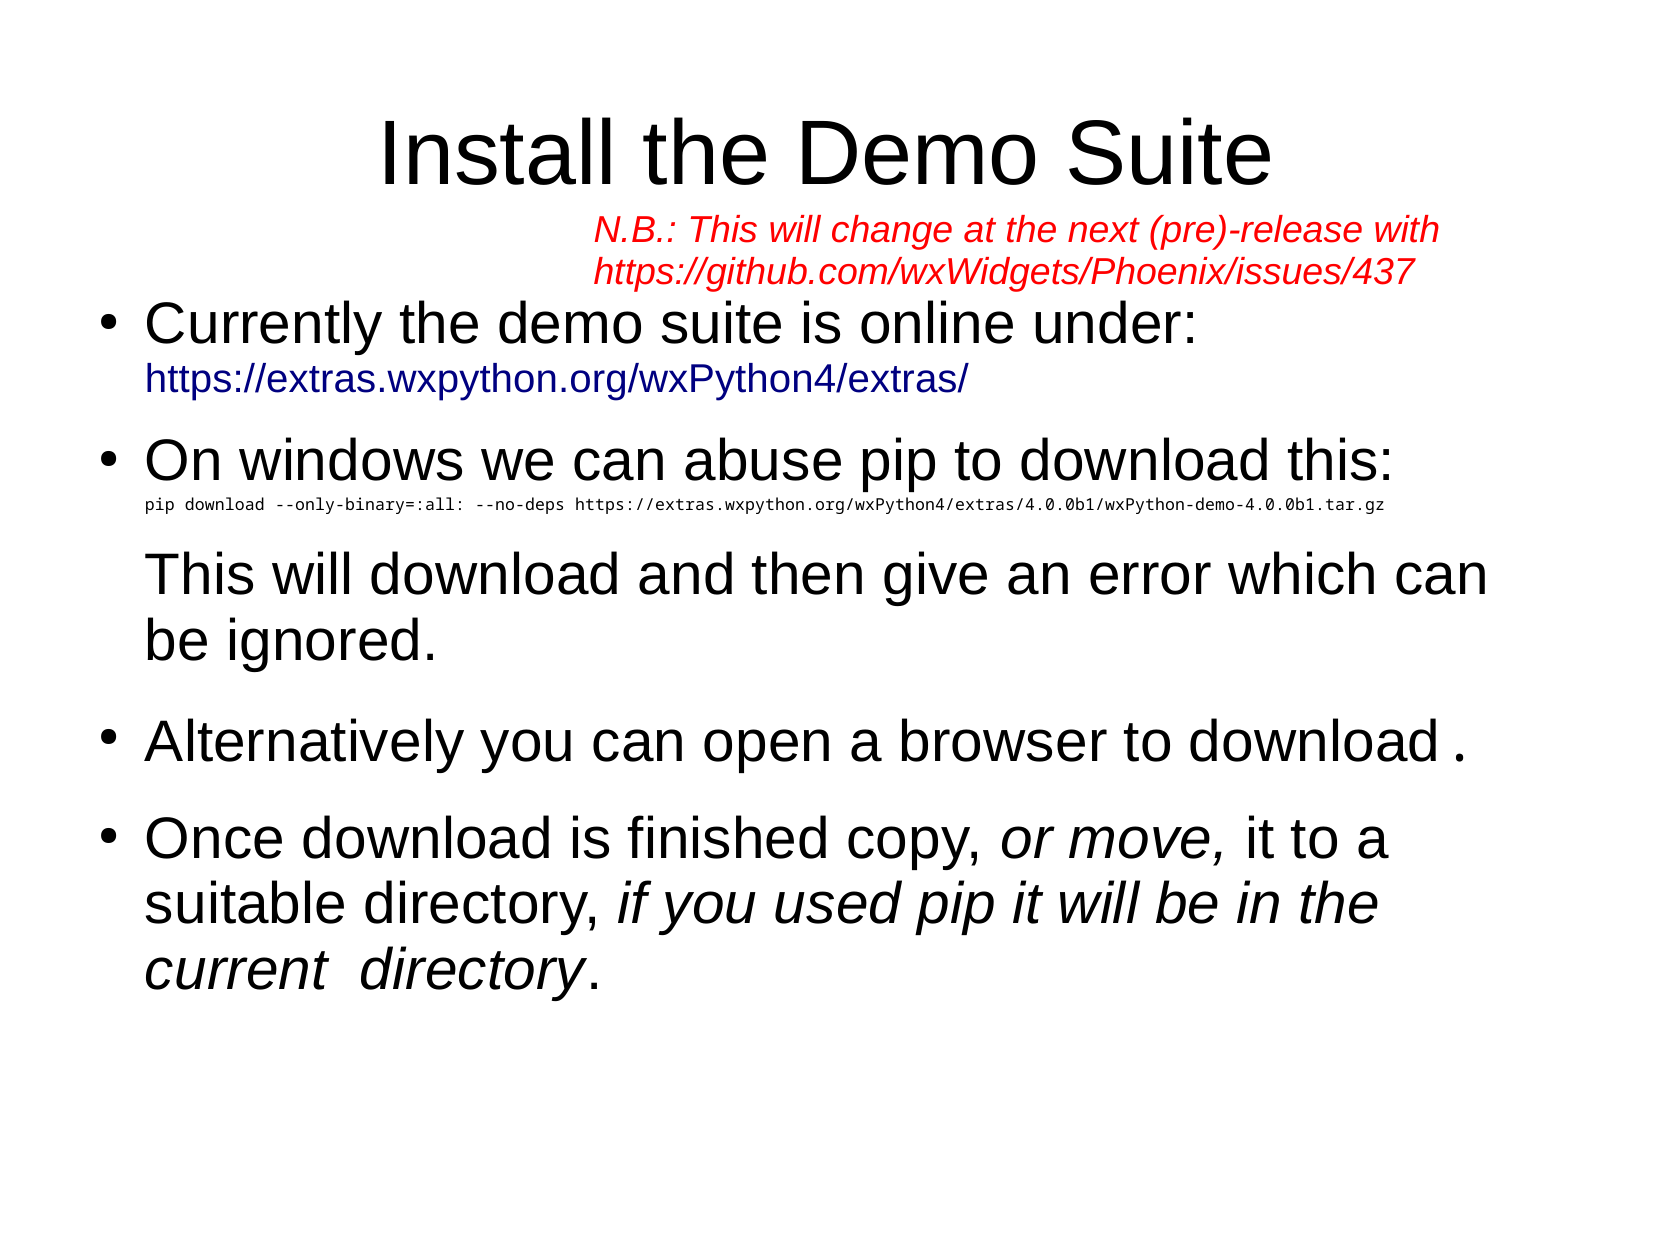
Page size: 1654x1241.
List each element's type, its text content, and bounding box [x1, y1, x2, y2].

list Currently the demo suite is online under: https://extras.wxpython.org/wxPython4/extras/ On windows we can abuse pip to download this: pip download --only-binary=:all: --no-deps https://extras.wxpython.org/wxPython4/extras/4.0.0b1/wxPython-demo-4.0.0b1.tar.gz This will download and then give an error which can be ignored. Alternatively you can open a browser to download. Once download is finished copy, or move, it to a suitable directory, if you used pip it will be in the current directory. [82, 290, 1571, 1010]
text_box N.B.: This will change at the next (pre)-release with https://github.com/wxWidgets/Phoenix/issues/437 [578, 200, 1524, 319]
title Install the Demo Suite [82, 49, 1571, 257]
